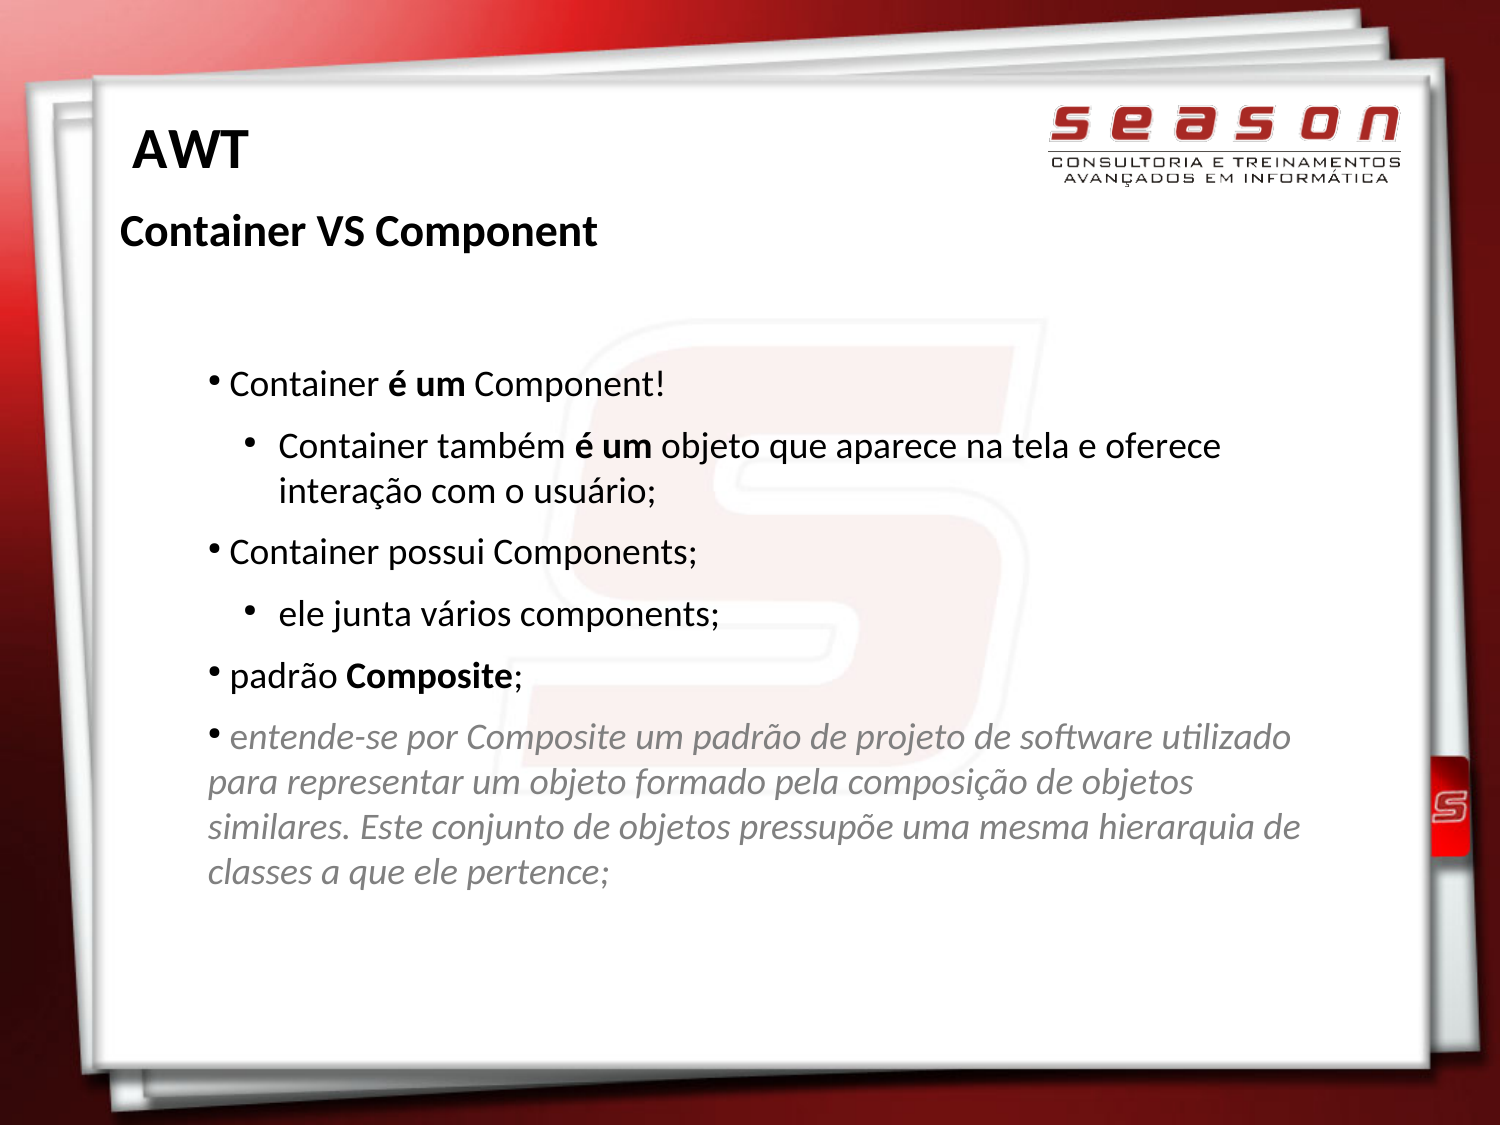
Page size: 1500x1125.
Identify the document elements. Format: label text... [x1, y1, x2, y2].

title AWT [118, 33, 1394, 257]
picture [0, 0, 1500, 1125]
text_box Container é um Component! Container também é um objeto que aparece na tela e oferece interação com o usuário; Container possui Components; ele junta vários components; padrão Composite; entende-se por Composite um padrão de projeto de software utilizado para representar um objeto formado pela composição de objetos similares. Este conjunto de objetos pressupõe uma mesma hierarquia de classes a que ele pertence; [207, 336, 1328, 915]
text_box Container VS Component [119, 200, 1240, 256]
